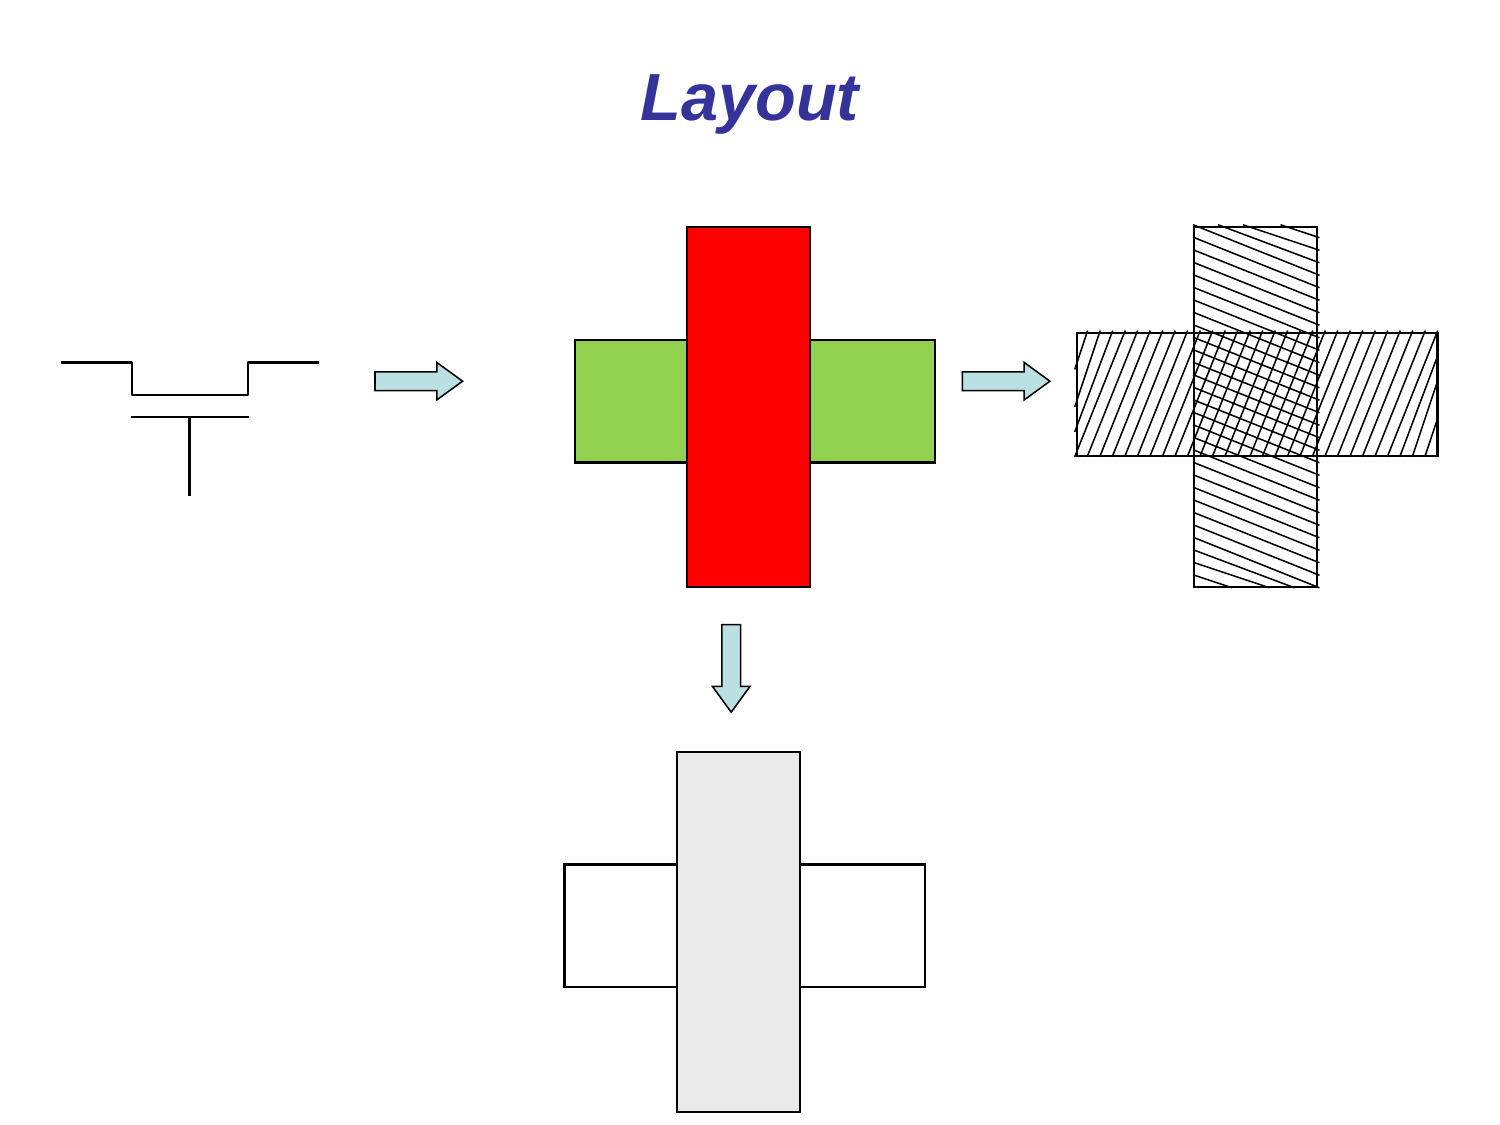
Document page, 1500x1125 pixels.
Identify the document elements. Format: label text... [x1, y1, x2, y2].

text_box [574, 227, 936, 588]
title Layout [75, 0, 1426, 188]
text_box [712, 624, 751, 713]
text_box [962, 362, 1050, 400]
text_box [677, 752, 800, 1113]
text_box [375, 362, 463, 400]
